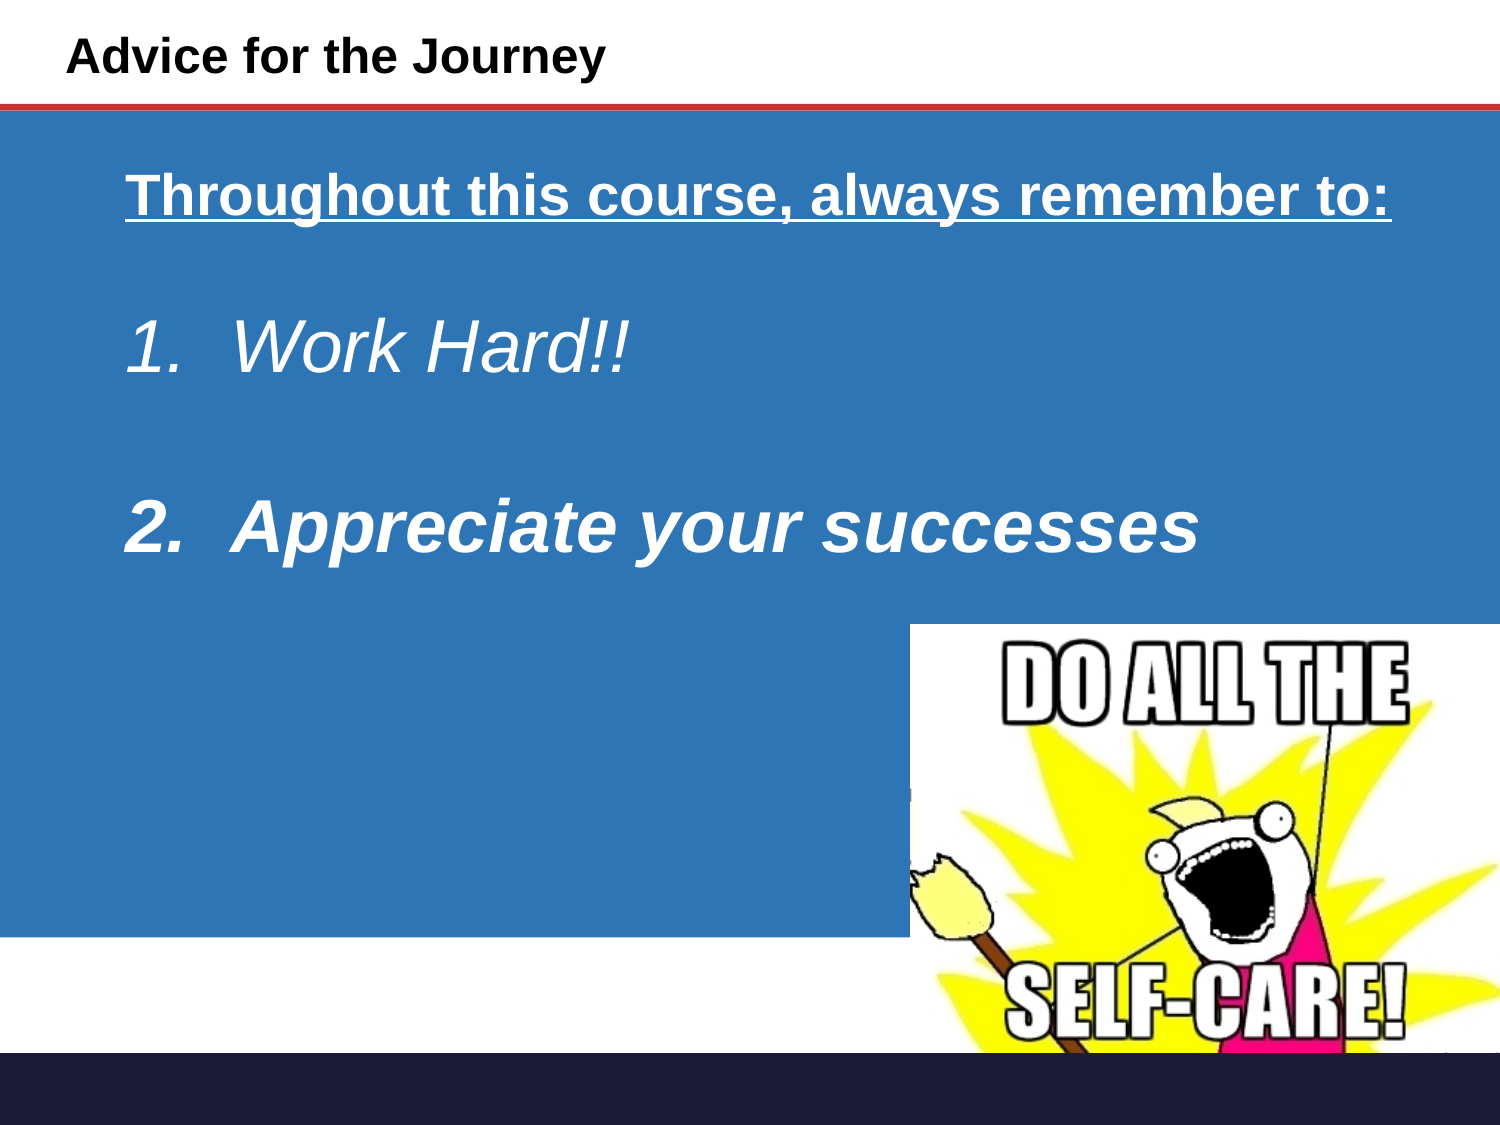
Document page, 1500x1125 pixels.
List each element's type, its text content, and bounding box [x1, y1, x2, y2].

title Advice for the Journey [50, 0, 948, 108]
text_box [0, 110, 1500, 938]
text_box Throughout this course, always remember to: Work Hard!! Appreciate your successes [72, 149, 1423, 893]
picture [910, 624, 1500, 1053]
